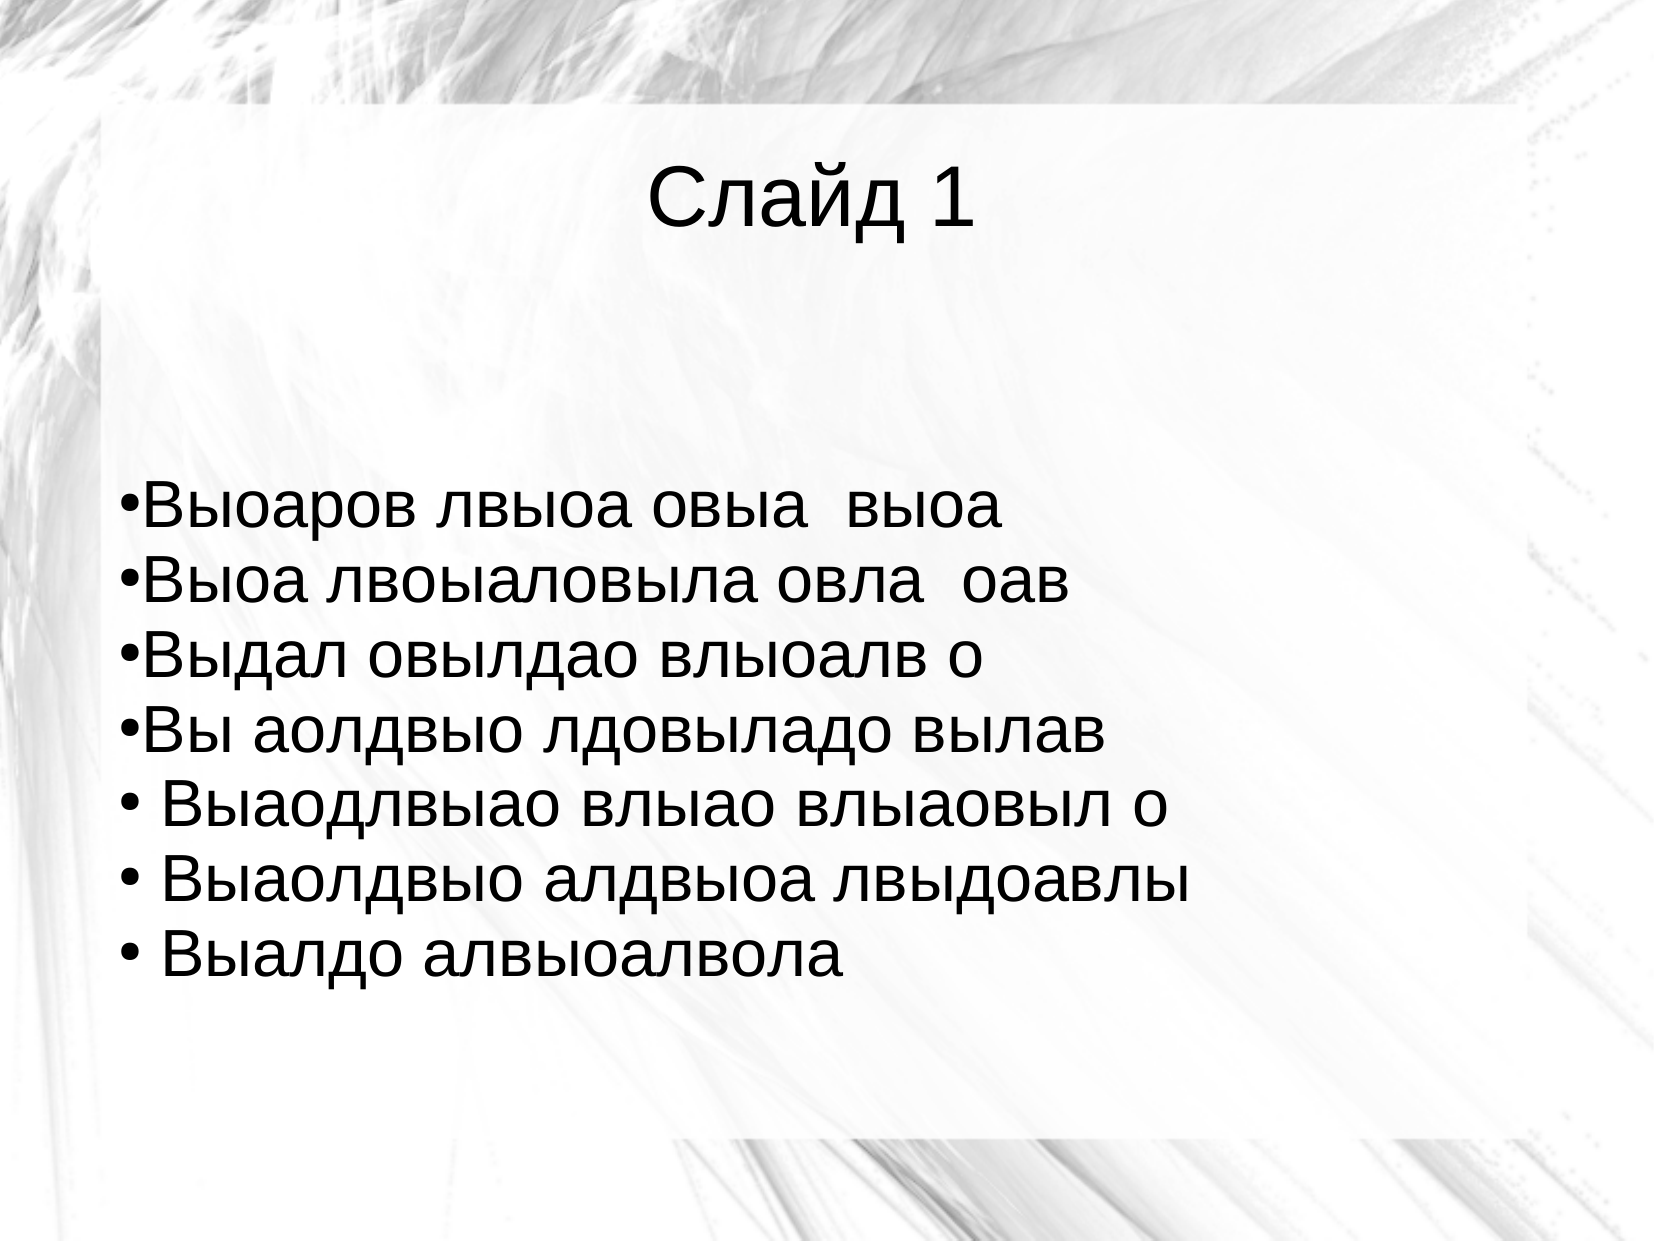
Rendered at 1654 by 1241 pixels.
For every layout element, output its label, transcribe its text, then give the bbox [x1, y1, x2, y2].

title Слайд 1 [118, 112, 1506, 281]
subtitle Выоаров лвыоа овыа выоа Выоа лвоыаловыла овла оав Выдал овылдао влыоалв о Вы аолдвыо лдовыладо вылав Выаодлвыао влыао влыаовыл о Выаолдвыо алдвыоа лвыдоавлы Выалдо алвыоалвола [118, 319, 1571, 1139]
picture [0, 0, 1654, 1241]
